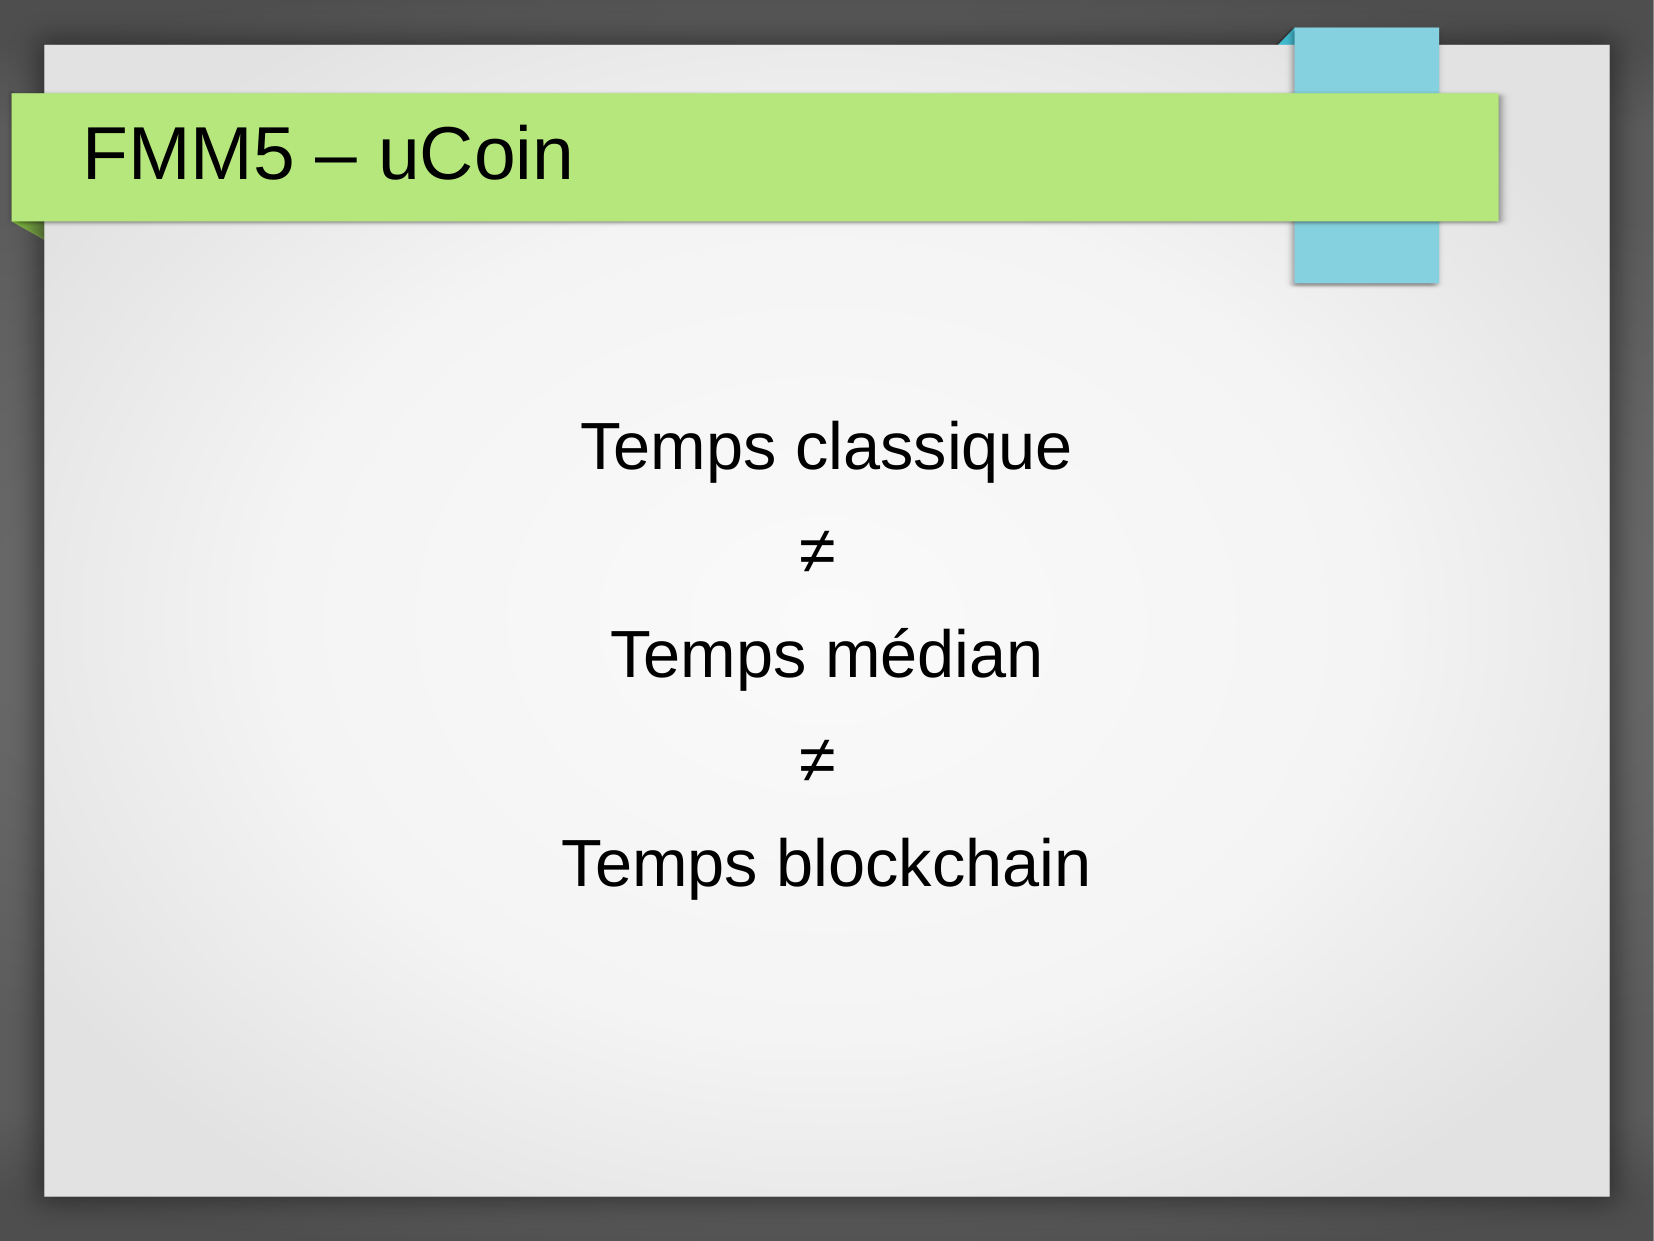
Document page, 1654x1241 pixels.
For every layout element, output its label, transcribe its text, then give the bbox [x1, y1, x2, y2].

picture [0, 0, 1654, 1241]
title FMM5 – uCoin [82, 94, 1264, 213]
list Temps classique ≠ Temps médian ≠ Temps blockchain [82, 295, 1571, 1015]
